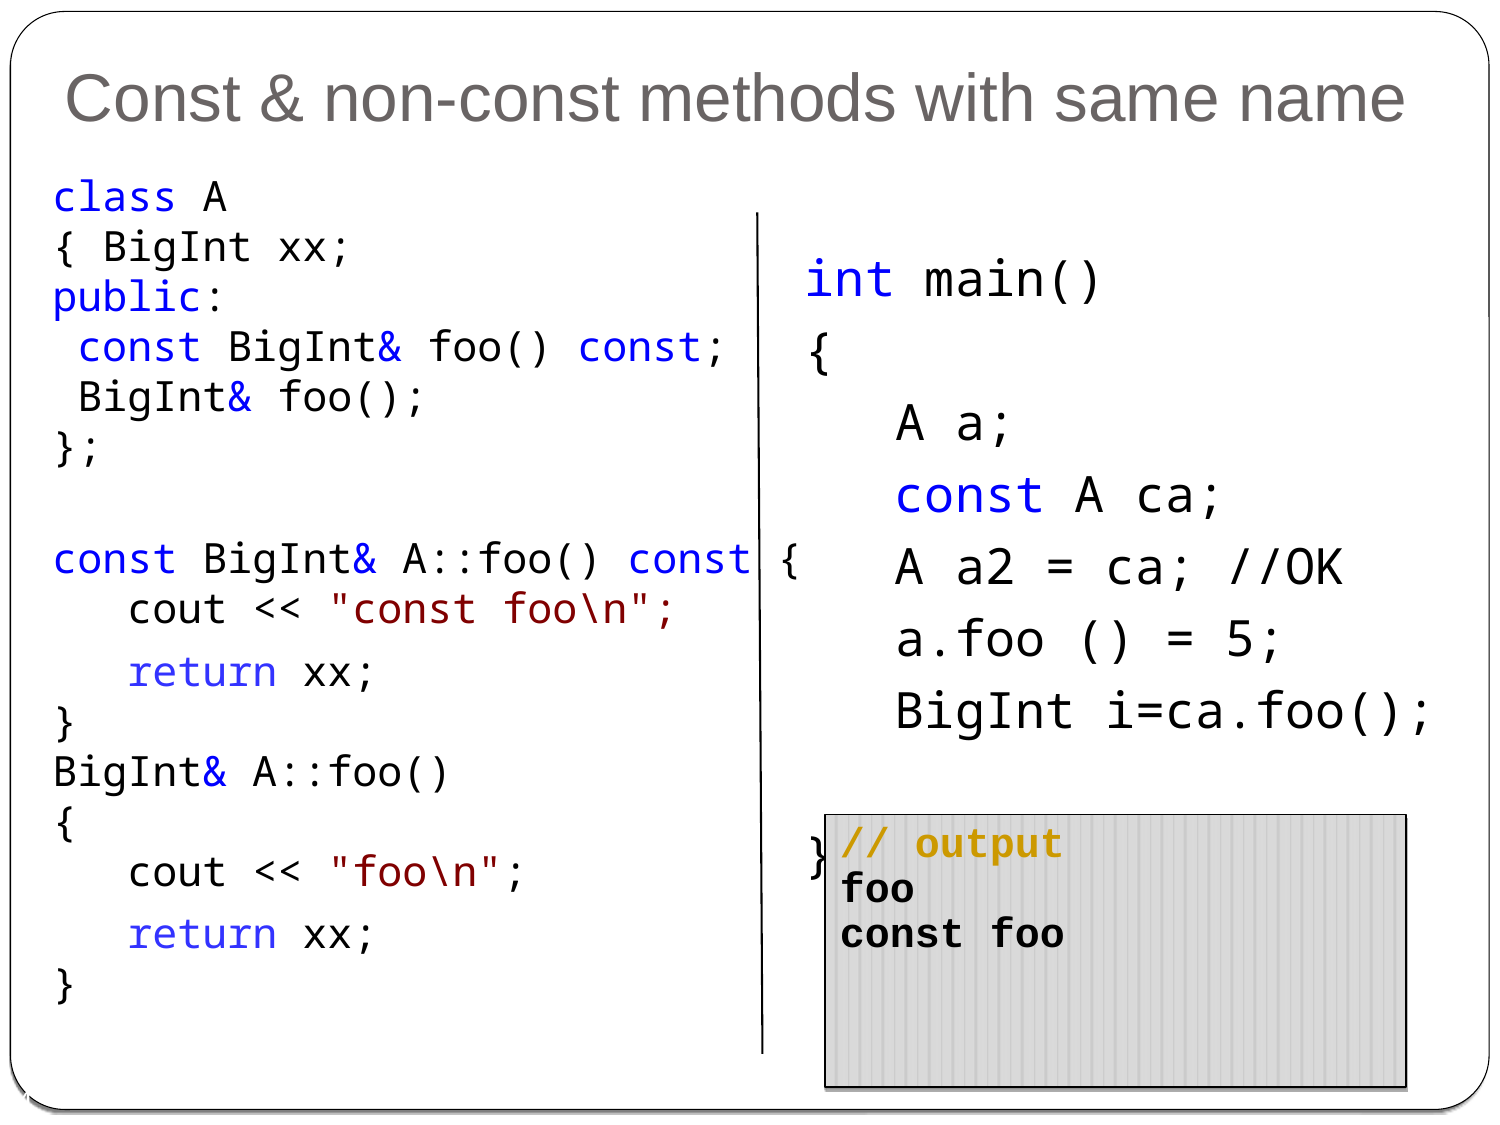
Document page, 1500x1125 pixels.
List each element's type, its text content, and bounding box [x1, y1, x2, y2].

text_box // output foo const foo [825, 814, 1407, 1087]
list class A { BigInt xx; public: const BigInt& foo() const; BigInt& foo(); }; const BigInt& A::foo() const { cout << "const foo\n"; return xx; } BigInt& A::foo() { cout << "foo\n"; return xx; } [37, 162, 1463, 1088]
text_box int main() { A a; const A ca; A a2 = ca; //OK a.foo () = 5; BigInt i=ca.foo(); } [774, 212, 1468, 1125]
slide_number <number> [0, 1074, 50, 1125]
title Const & non-const methods with same name [50, 45, 1450, 150]
